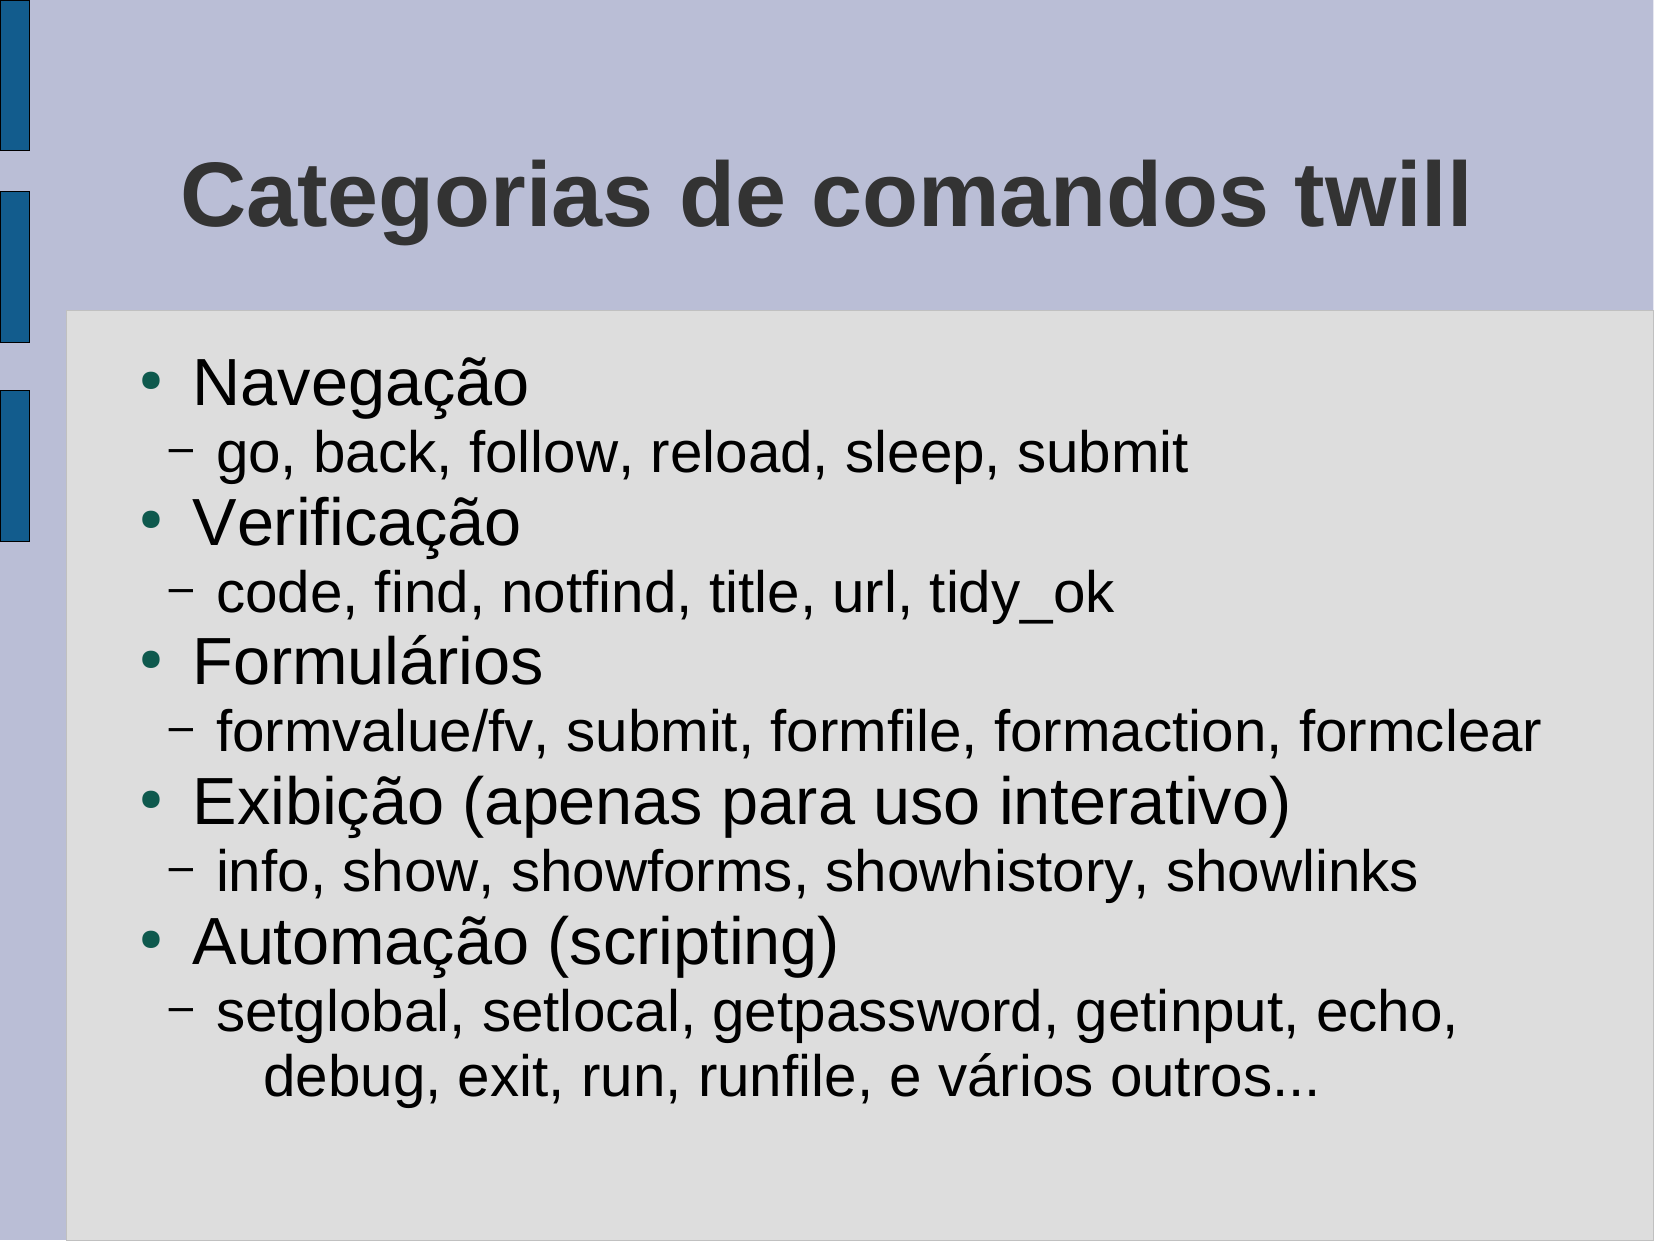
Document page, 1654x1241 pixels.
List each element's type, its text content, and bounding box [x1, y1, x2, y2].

title Categorias de comandos twill [121, 91, 1534, 299]
list Navegação go, back, follow, reload, sleep, submit Verificação code, find, notfind, title, url, tidy_ok Formulários formvalue/fv, submit, formfile, formaction, formclear Exibição (apenas para uso interativo) info, show, showforms, showhistory, showlinks Automação (scripting) setglobal, setlocal, getpassword, getinput, echo, debug, exit, run, runfile, e vários outros... [121, 344, 1576, 1196]
